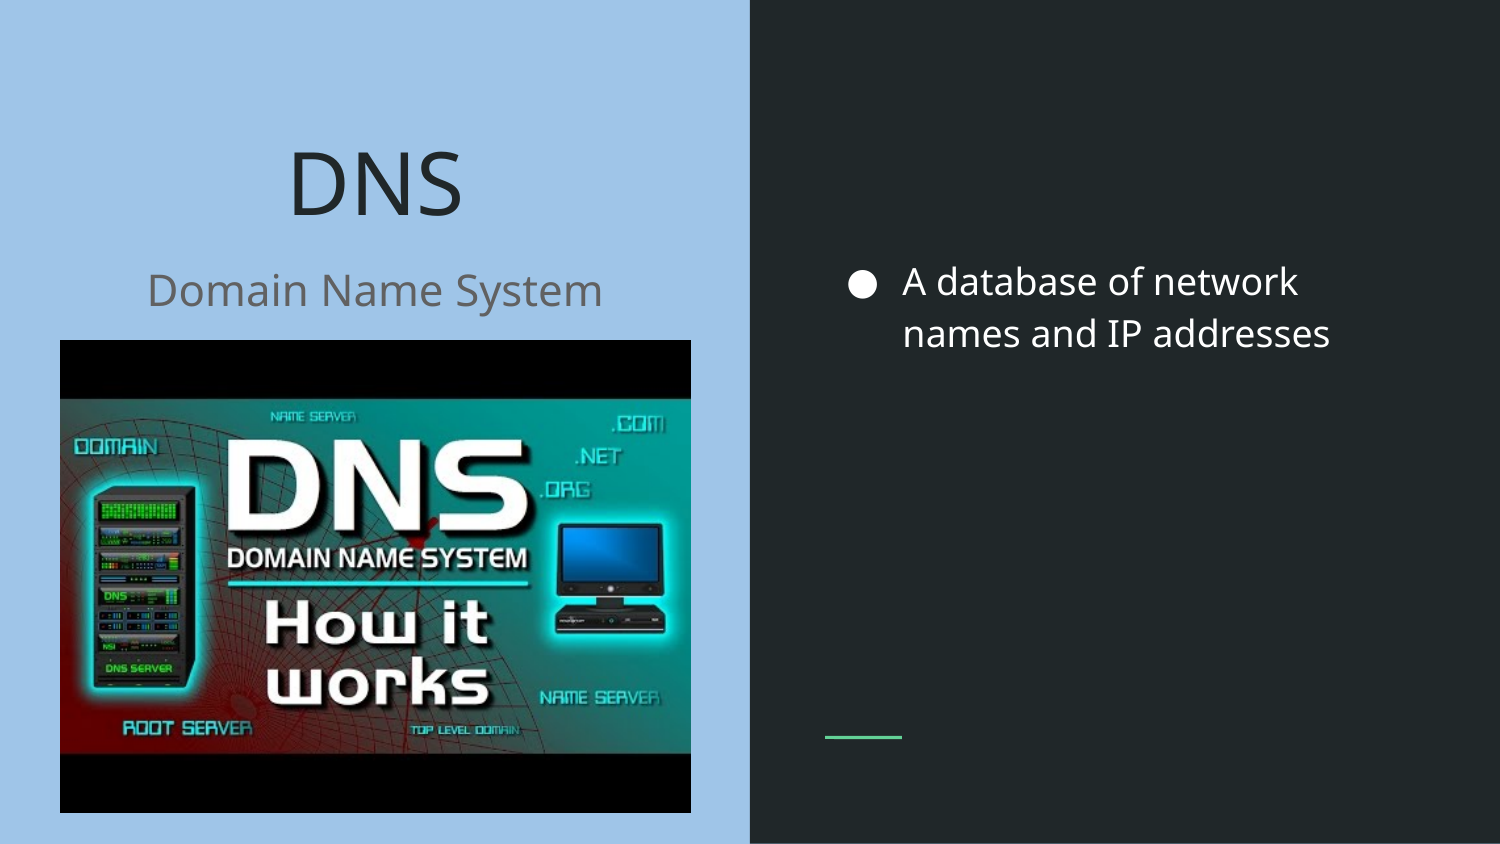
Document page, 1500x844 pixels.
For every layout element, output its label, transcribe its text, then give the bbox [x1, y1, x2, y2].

list A database of network names and IP addresses [812, 0, 1442, 607]
picture [60, 340, 691, 813]
title DNS [43, 0, 708, 247]
subtitle Domain Name System [43, 247, 708, 469]
